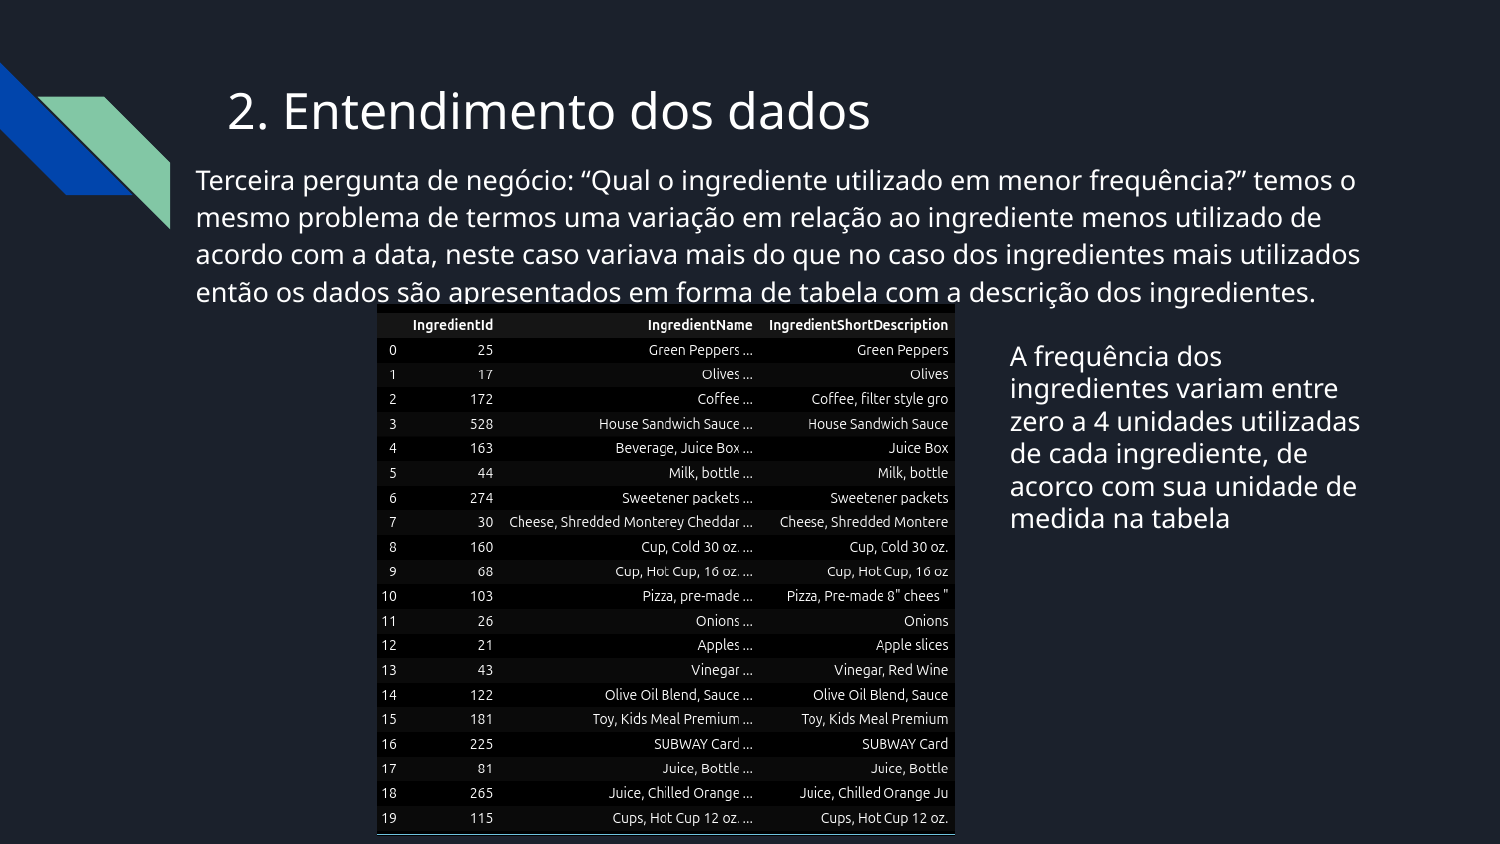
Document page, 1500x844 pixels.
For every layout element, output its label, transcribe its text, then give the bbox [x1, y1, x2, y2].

picture [377, 304, 955, 836]
text_box A frequência dos ingredientes variam entre zero a 4 unidades utilizadas de cada ingrediente, de acorco com sua unidade de medida na tabela [994, 324, 1382, 730]
list Terceira pergunta de negócio: “Qual o ingrediente utilizado em menor frequência?” temos o mesmo problema de termos uma variação em relação ao ingrediente menos utilizado de acordo com a data, neste caso variava mais do que no caso dos ingredientes mais utilizados então os dados são apresentados em forma de tabela com a descrição dos ingredientes. [180, 143, 1424, 778]
title 2. Entendimento dos dados [212, 64, 1368, 143]
